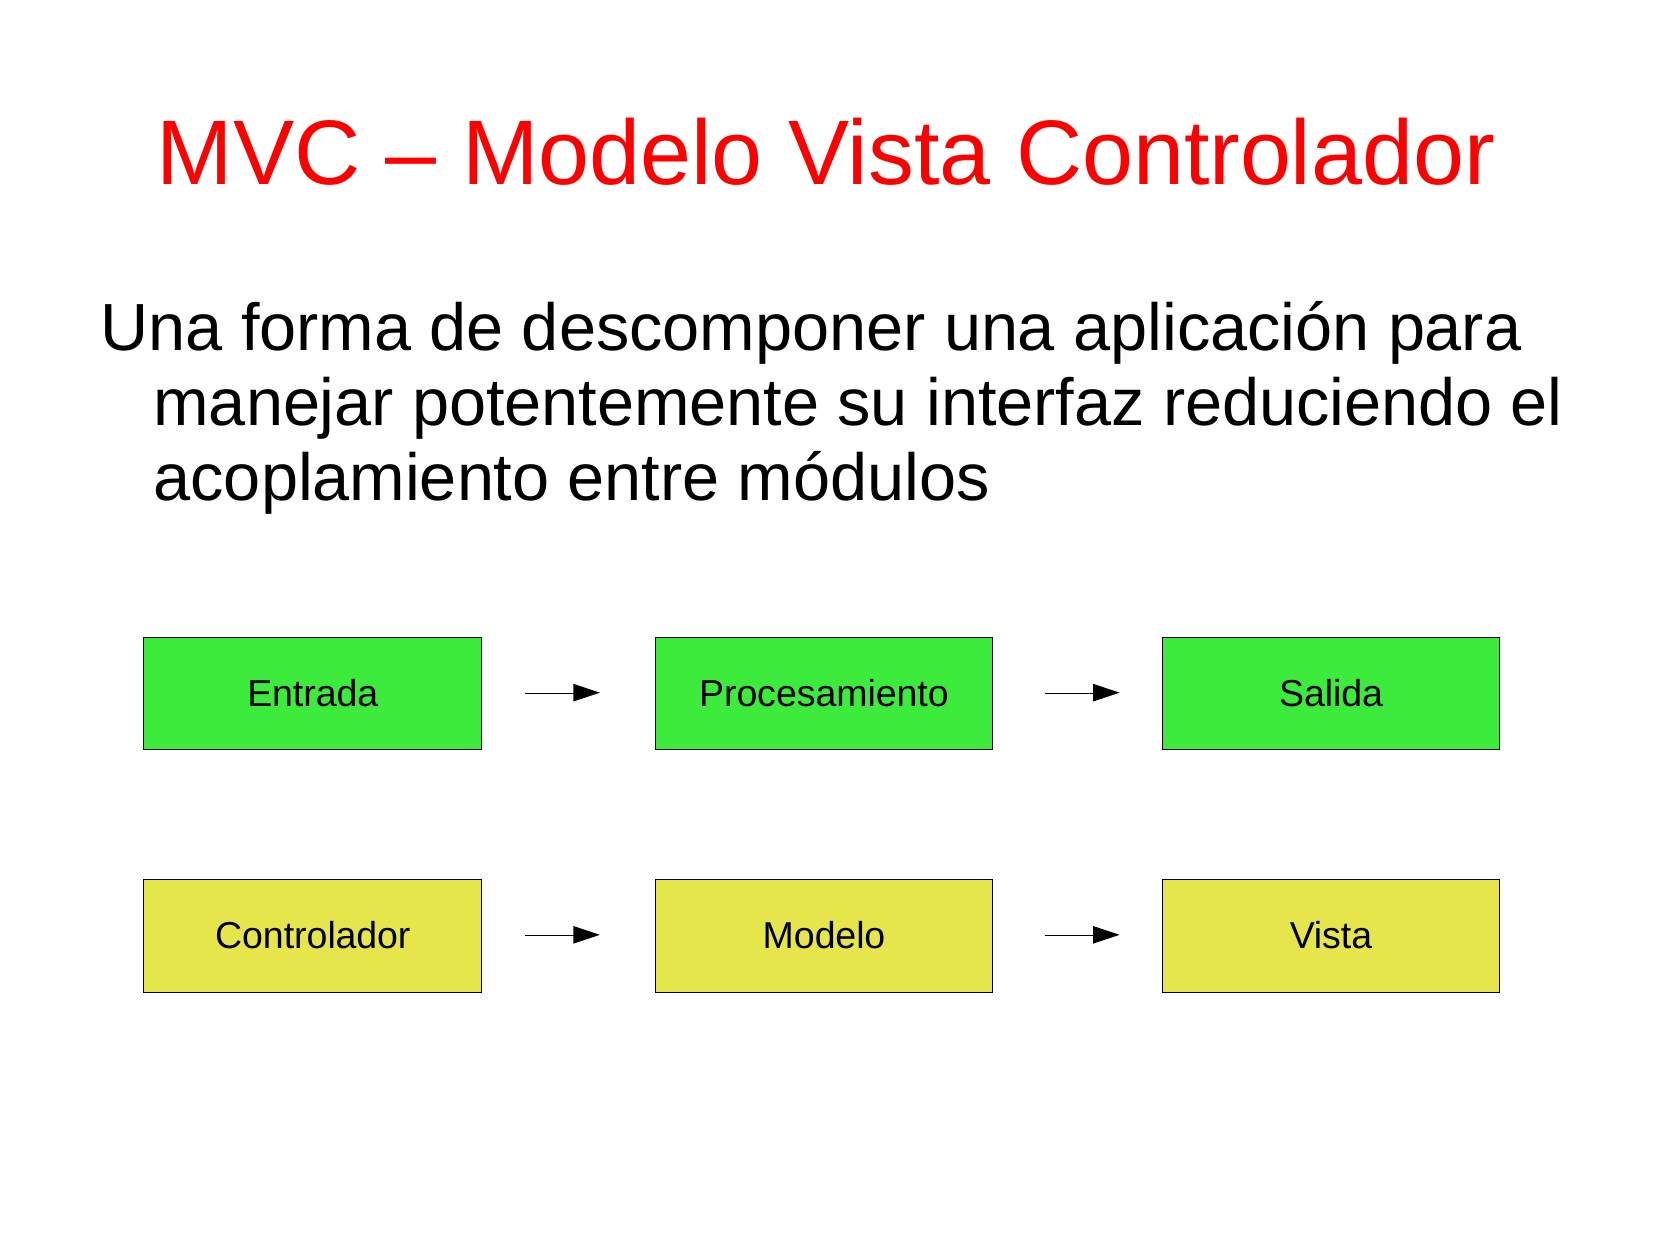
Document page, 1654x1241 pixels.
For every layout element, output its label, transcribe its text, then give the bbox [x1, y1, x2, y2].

title MVC – Modelo Vista Controlador [82, 49, 1571, 257]
text_box Salida [1162, 637, 1500, 750]
text_box Modelo [655, 879, 993, 993]
text_box Controlador [143, 879, 482, 993]
text_box Vista [1162, 879, 1500, 993]
text_box Entrada [143, 637, 482, 750]
list Una forma de descomponer una aplicación para manejar potentemente su interfaz reduciendo el acoplamiento entre módulos [82, 290, 1571, 1094]
text_box Procesamiento [655, 637, 993, 750]
